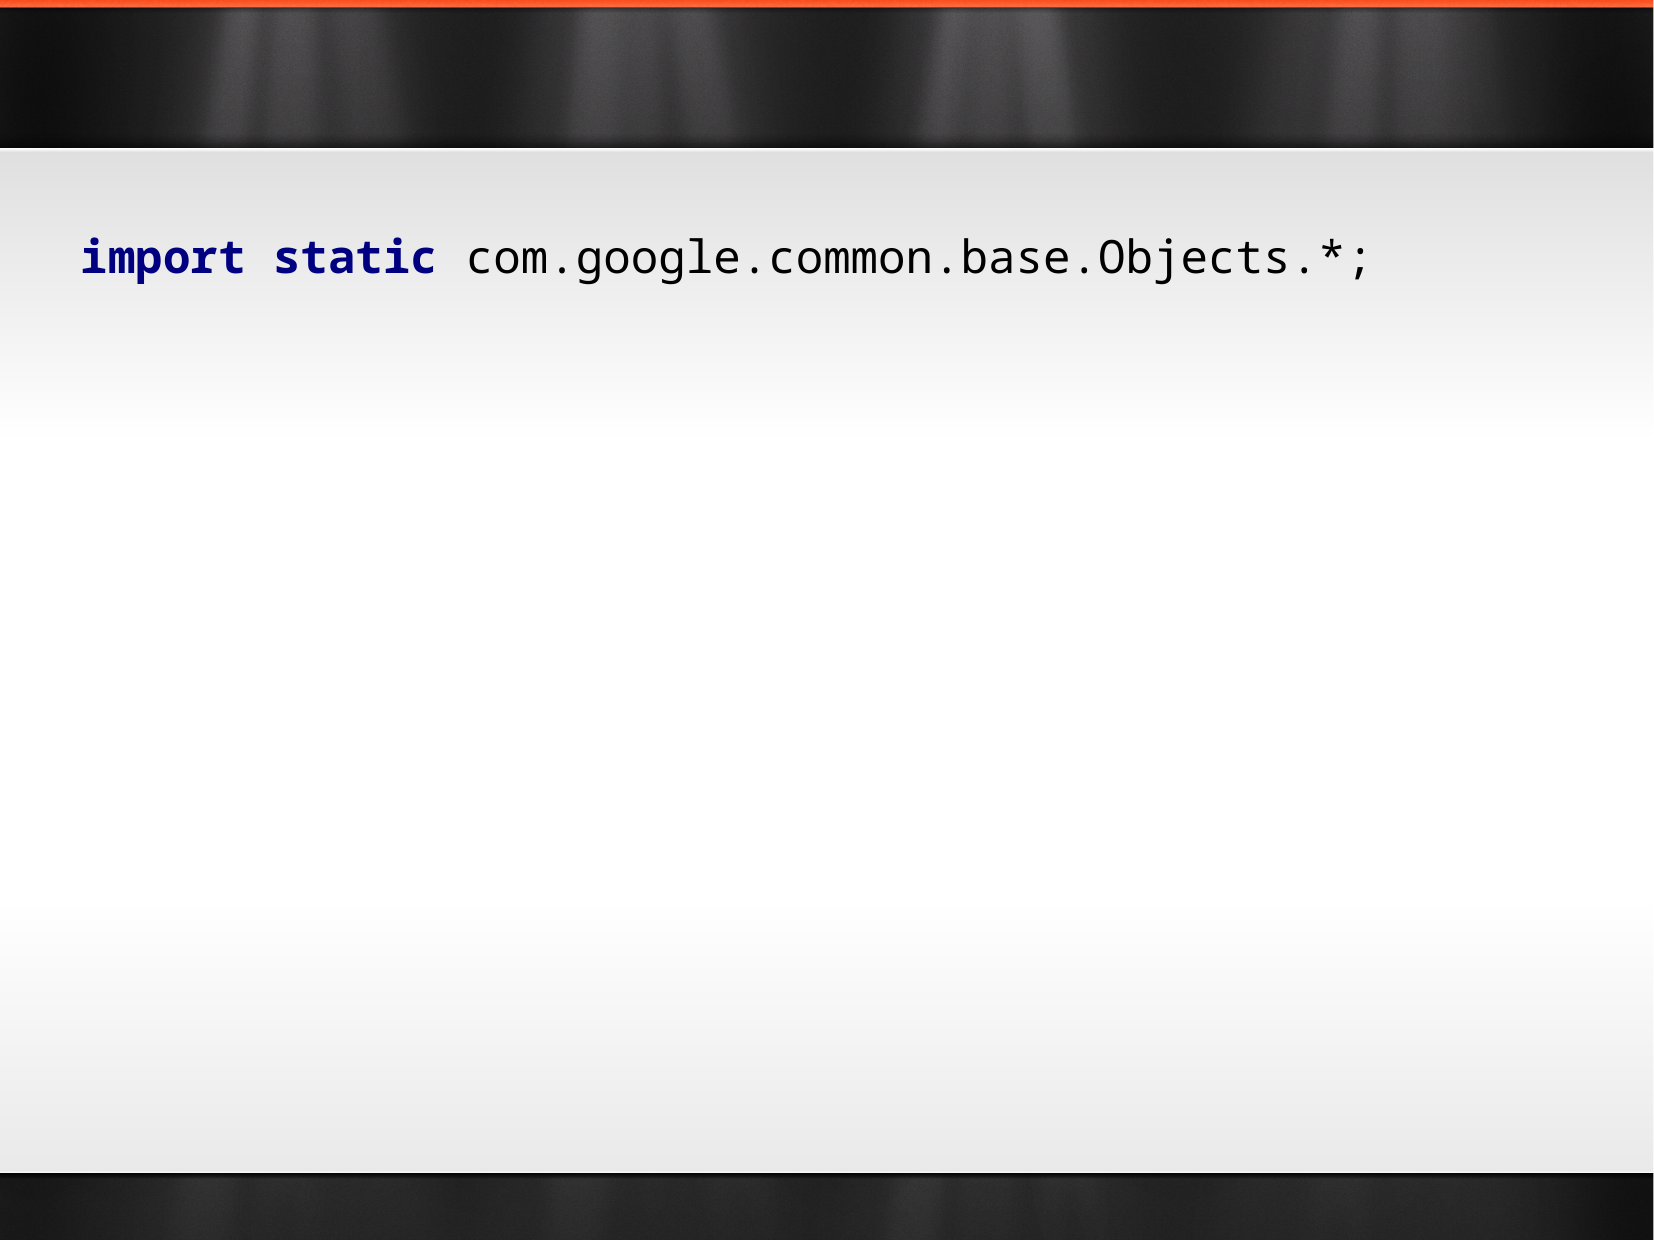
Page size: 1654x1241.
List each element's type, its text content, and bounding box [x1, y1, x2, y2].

picture [0, 0, 1654, 1240]
subtitle import static com.google.common.base.Objects.*; [80, 225, 1654, 1125]
